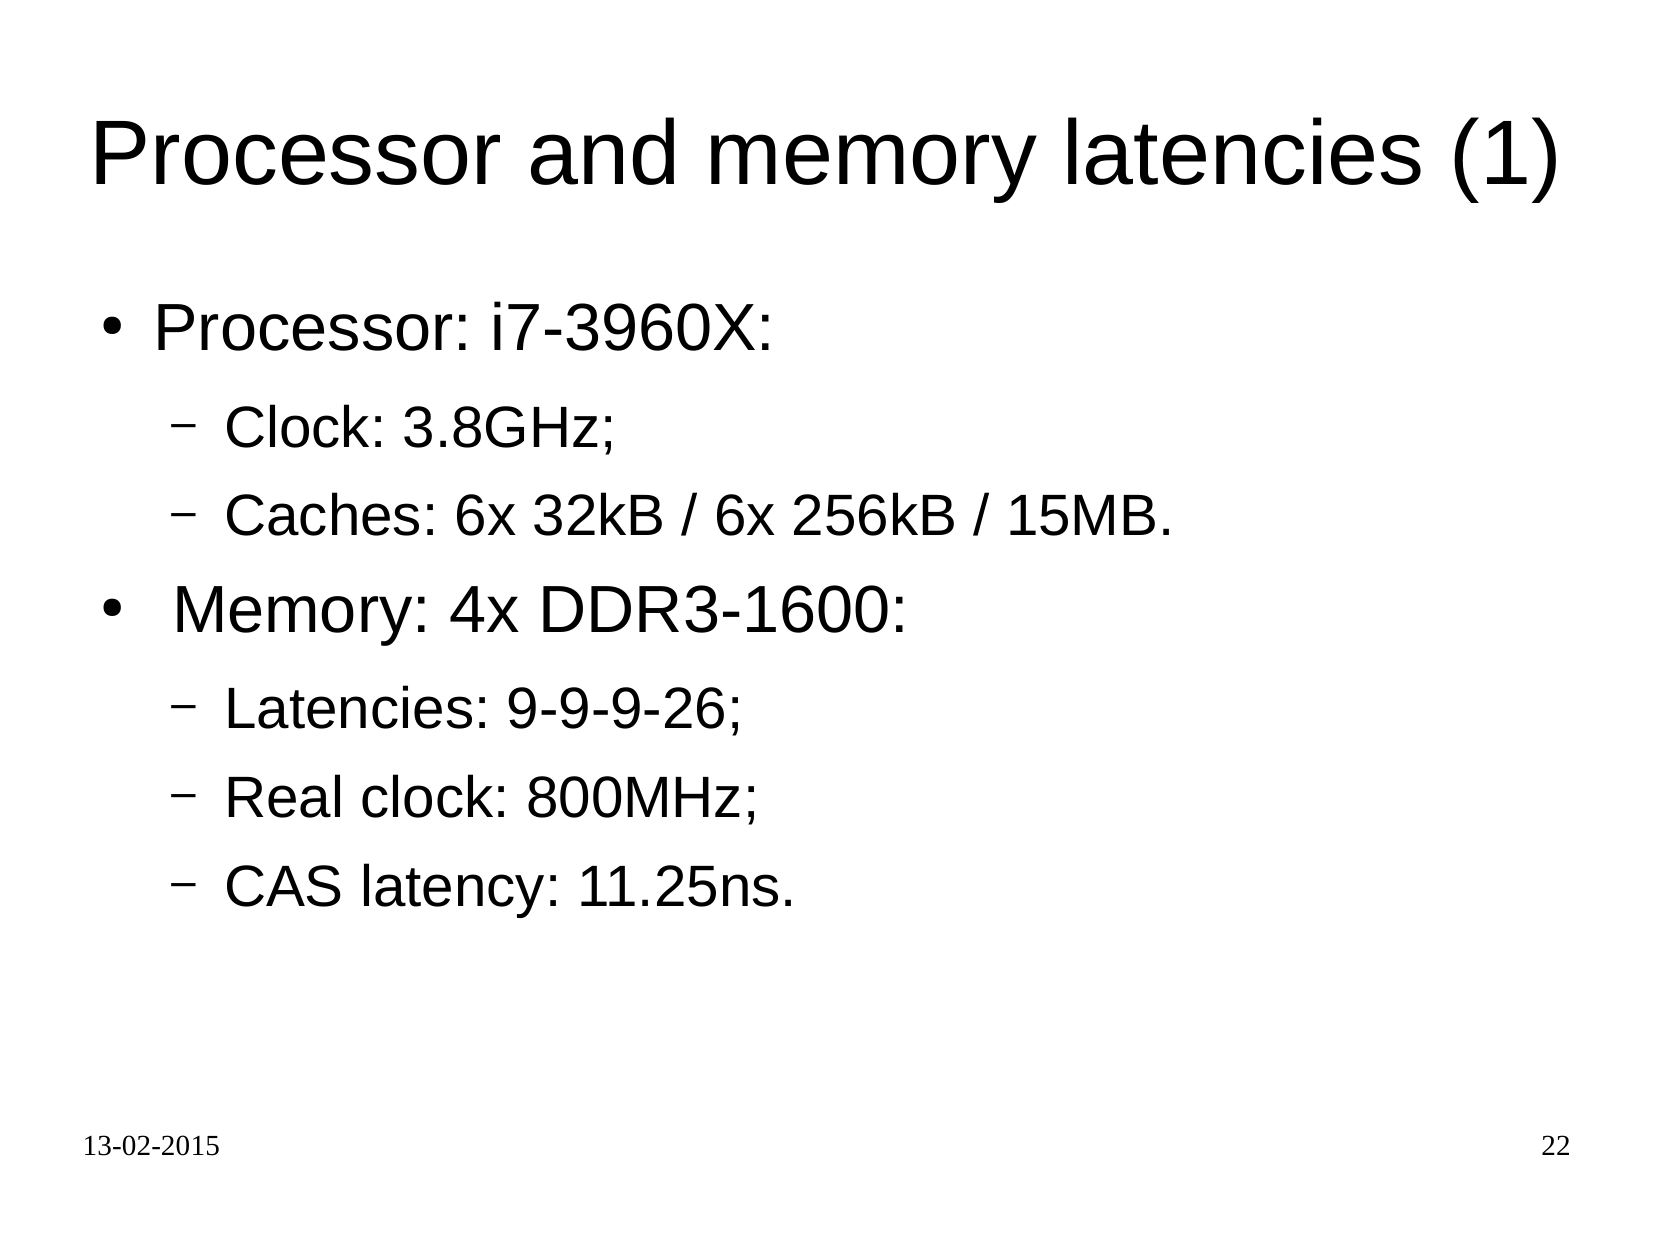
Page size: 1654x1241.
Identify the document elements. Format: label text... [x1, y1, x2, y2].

title Processor and memory latencies (1) [82, 45, 1571, 261]
list Processor: i7-3960X: Clock: 3.8GHz; Caches: 6x 32kB / 6x 256kB / 15MB. Memory: 4x DDR3-1600: Latencies: 9-9-9-26; Real clock: 800MHz; CAS latency: 11.25ns. [82, 290, 1571, 1010]
